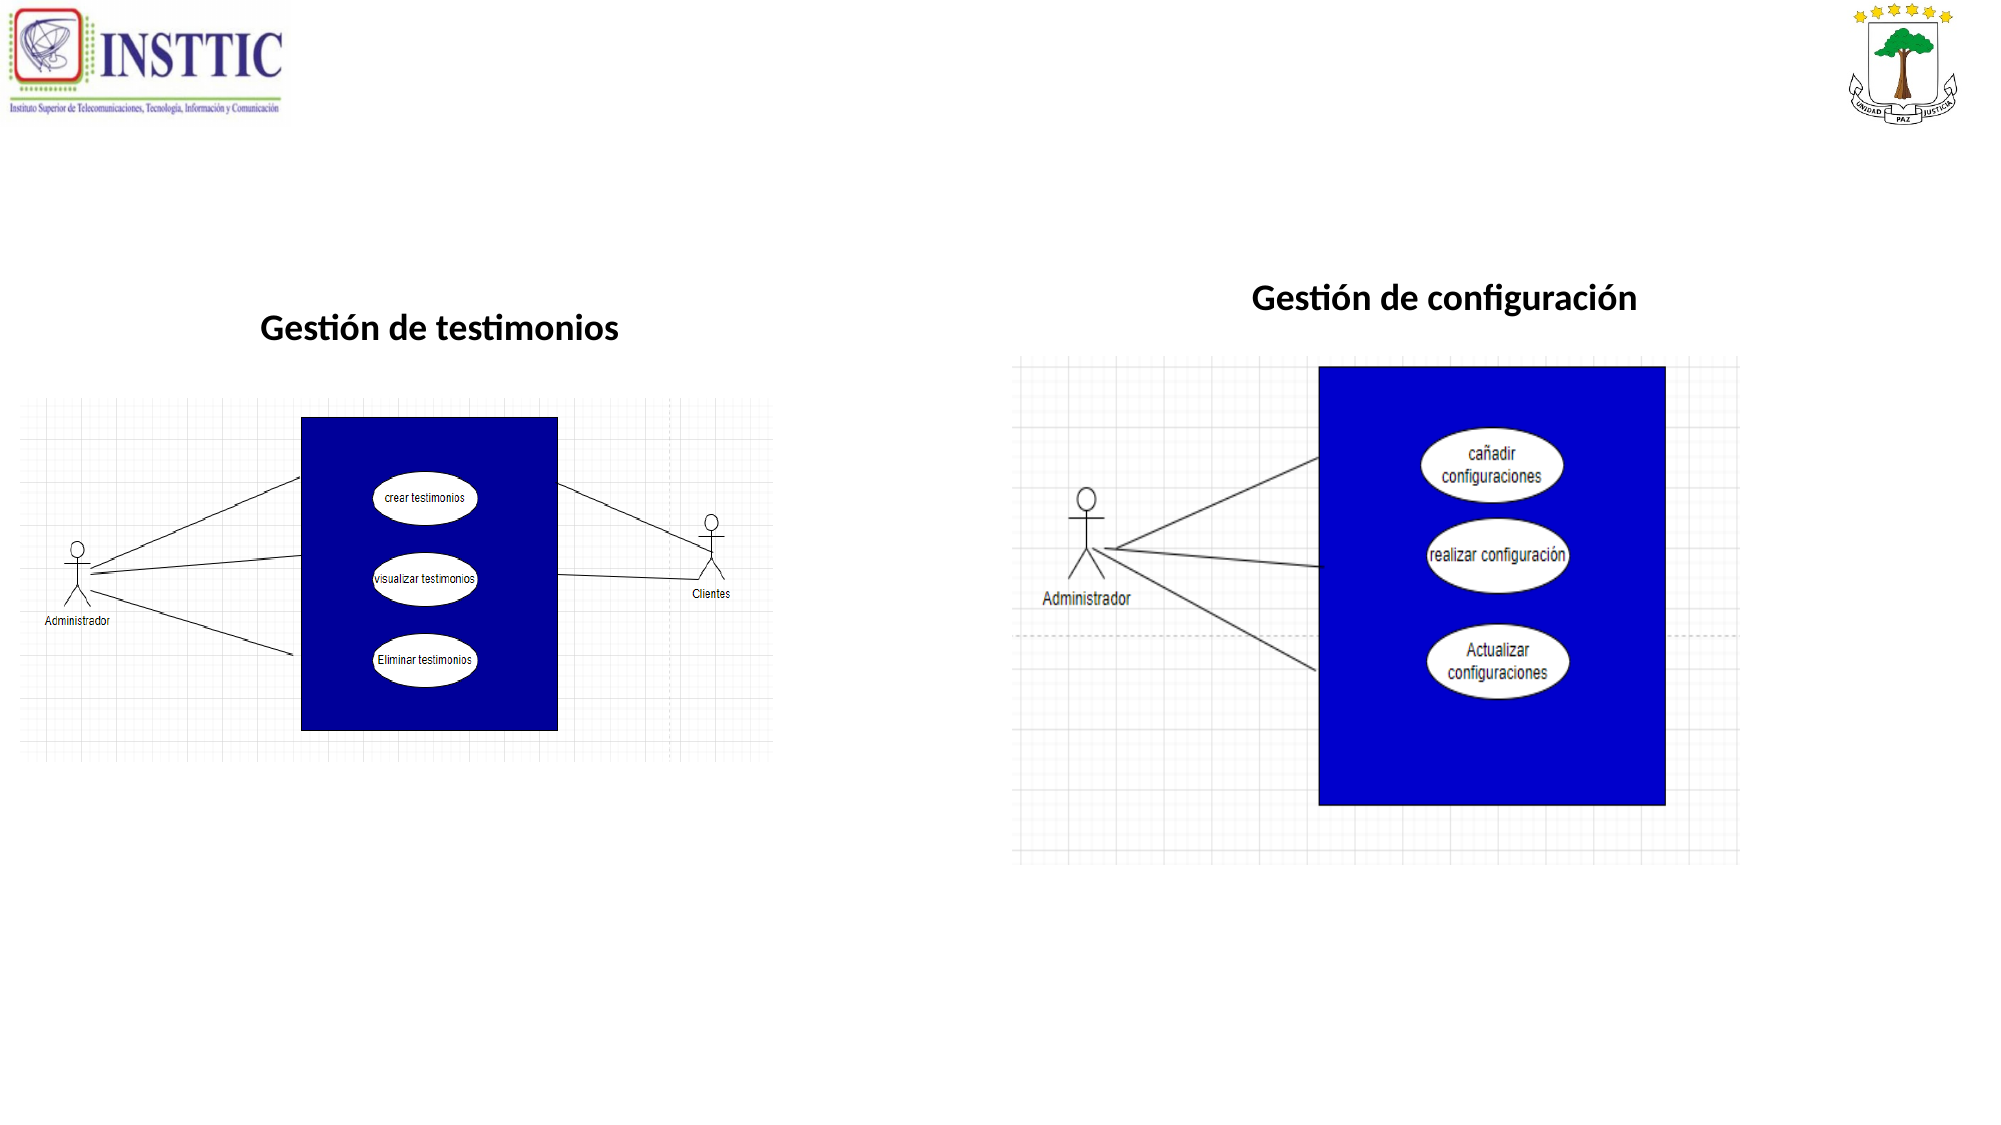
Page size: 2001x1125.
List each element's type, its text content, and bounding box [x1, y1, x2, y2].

text_box Gestión de testimonios [245, 295, 658, 357]
picture [0, 0, 291, 127]
text_box Gestión de configuración [1236, 265, 1686, 326]
picture [1012, 356, 1740, 865]
picture [20, 398, 773, 762]
picture [1803, 0, 2000, 129]
